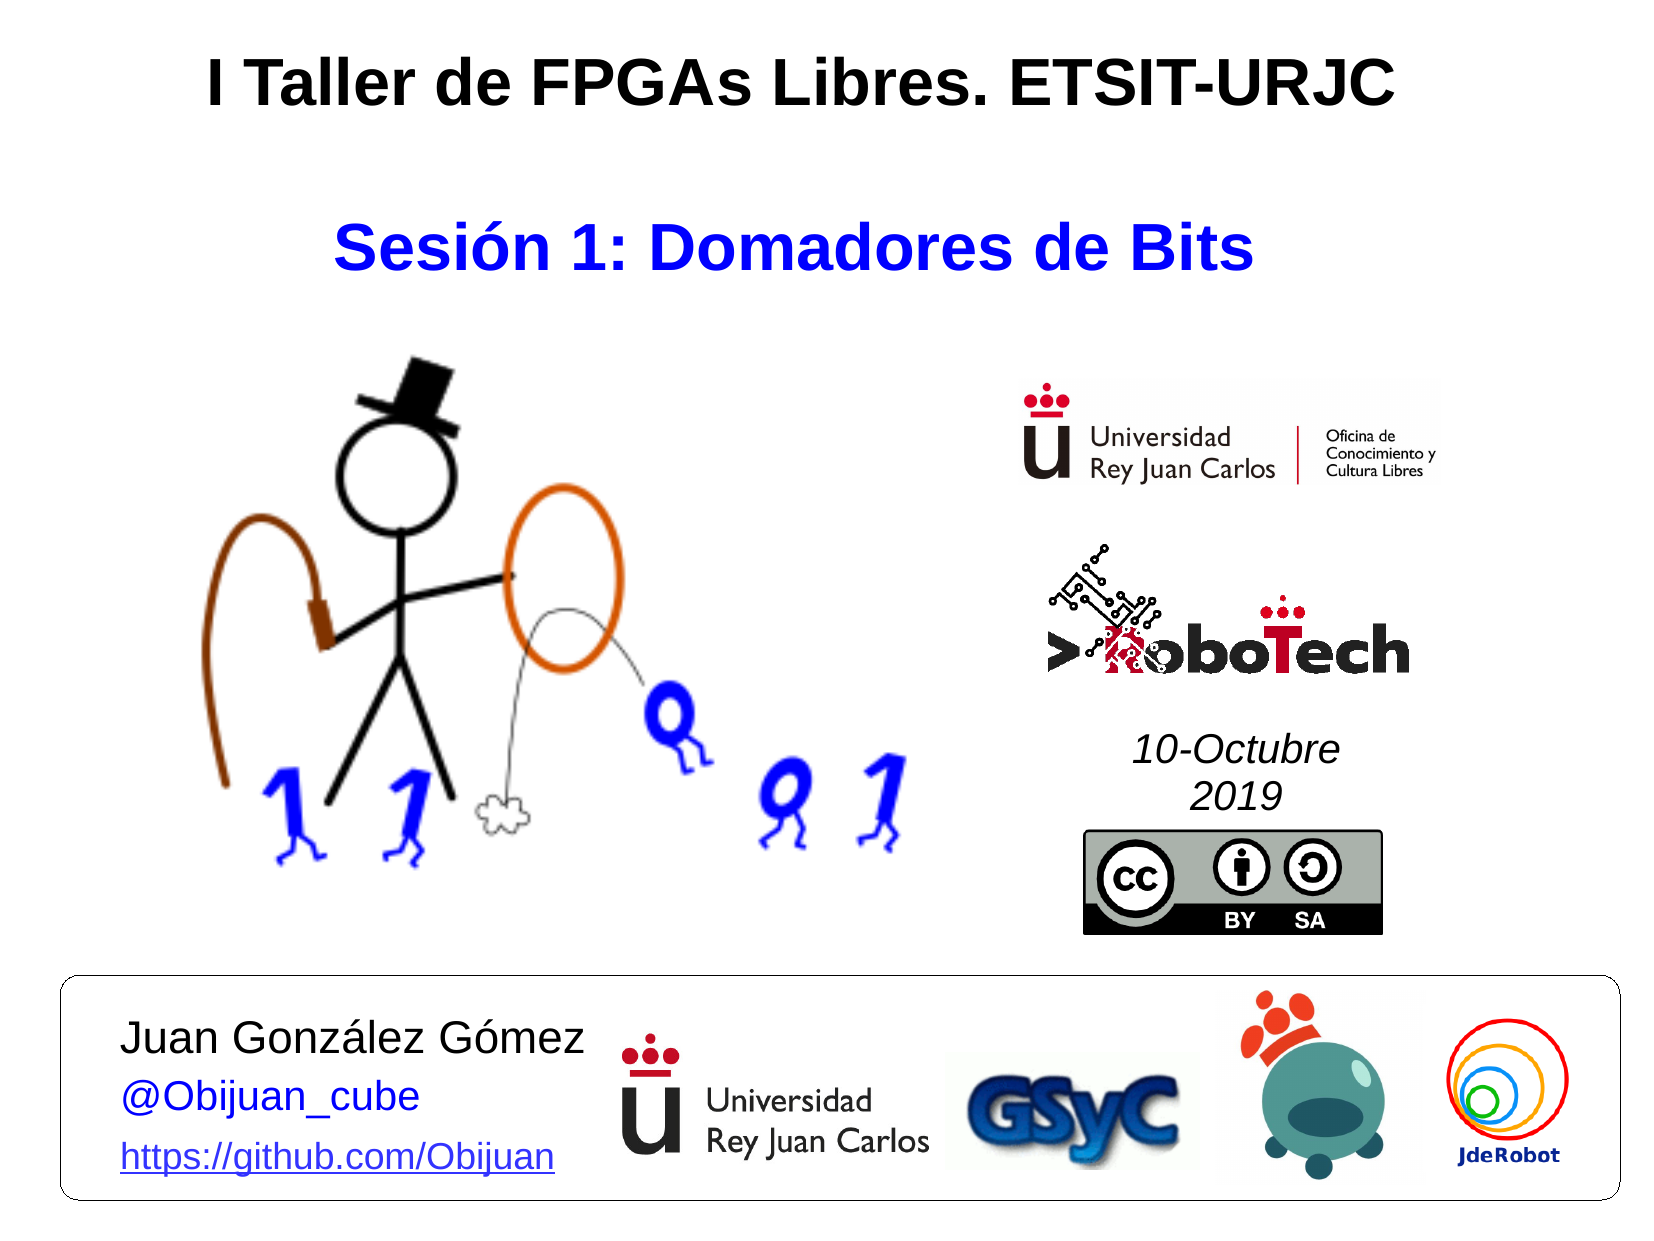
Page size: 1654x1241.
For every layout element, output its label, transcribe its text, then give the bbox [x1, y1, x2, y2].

text_box 10-Octubre 2019 [1111, 726, 1362, 818]
title I Taller de FPGAs Libres. ETSIT-URJC [150, 30, 1456, 136]
text_box [60, 975, 1621, 1201]
picture [147, 314, 946, 907]
title Sesión 1: Domadores de Bits [270, 195, 1321, 301]
text_box https://github.com/Obijuan [105, 1128, 571, 1186]
picture [1018, 378, 1441, 485]
text_box @Obijuan_cube [105, 1065, 466, 1141]
text_box Juan González Gómez [105, 1005, 616, 1096]
picture [601, 1020, 1200, 1171]
picture [1044, 536, 1413, 680]
picture [1215, 990, 1591, 1186]
picture [1083, 818, 1383, 946]
